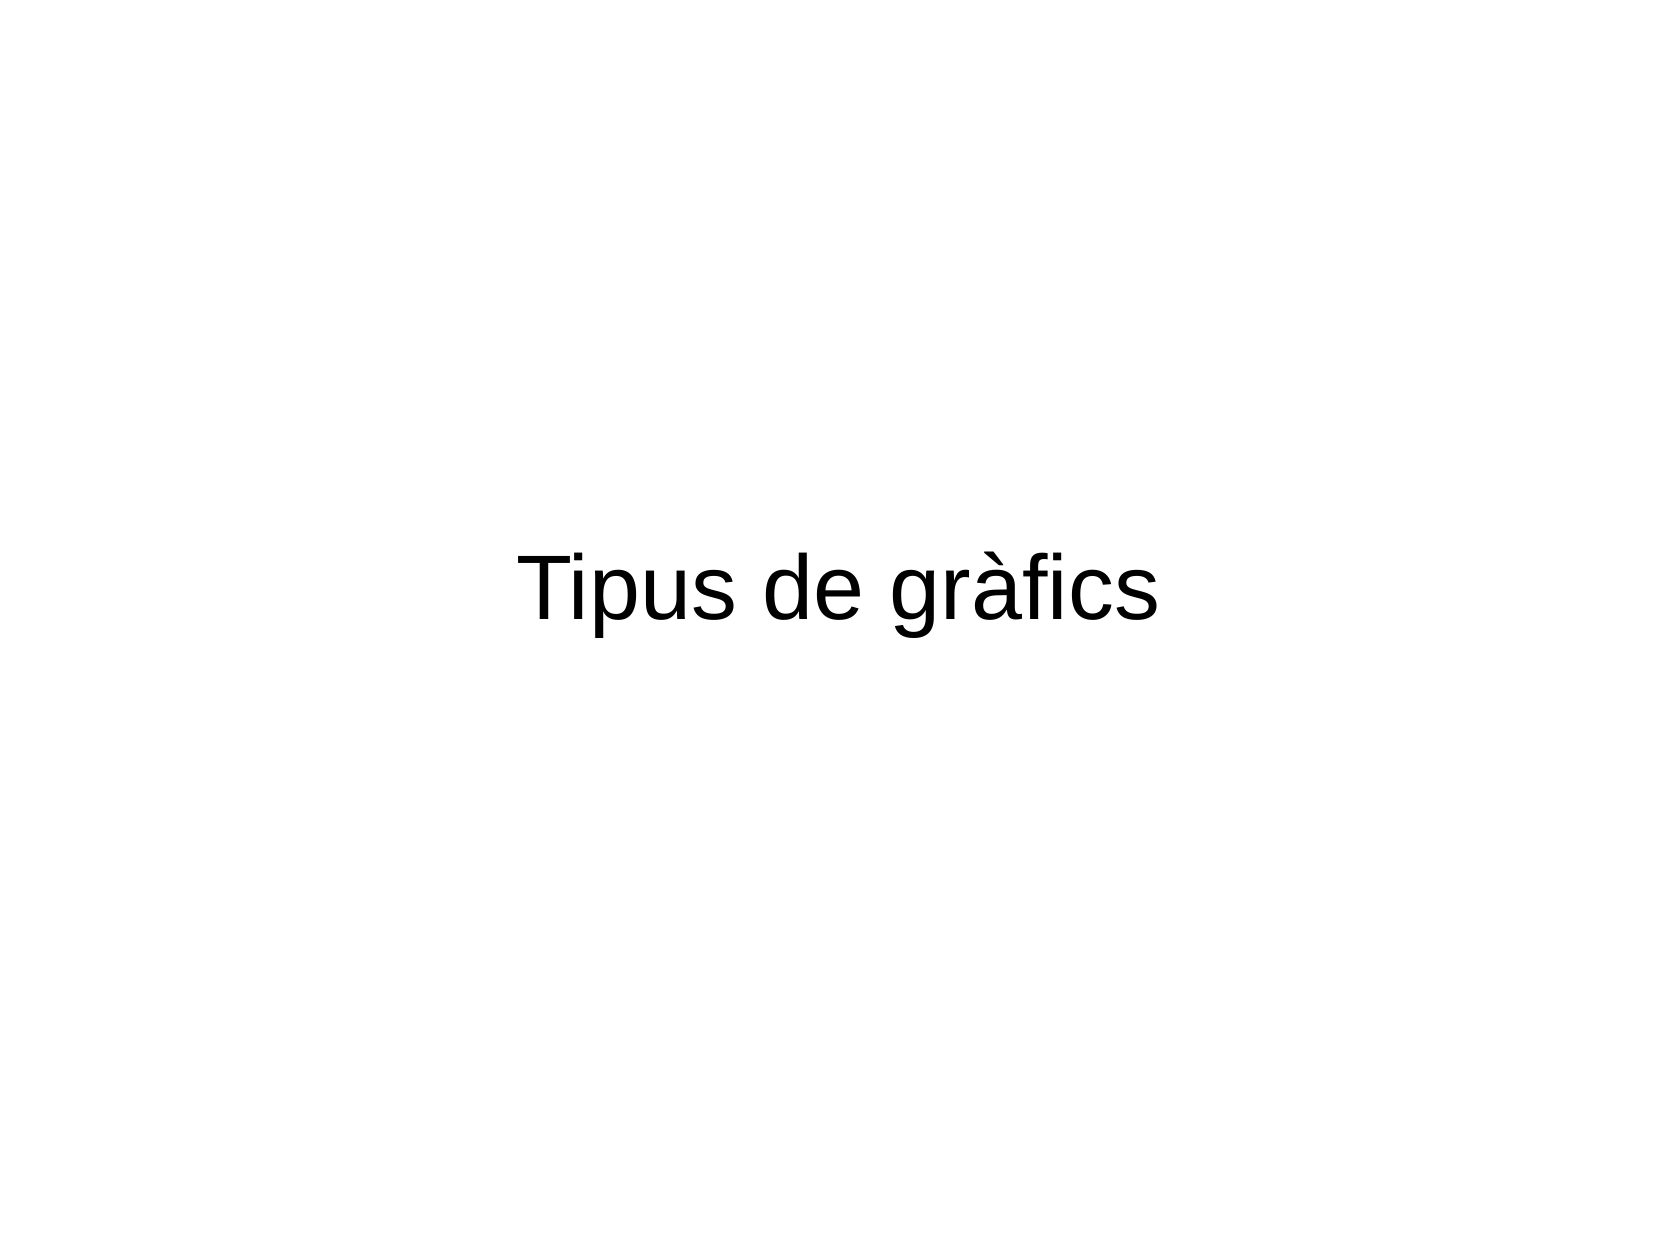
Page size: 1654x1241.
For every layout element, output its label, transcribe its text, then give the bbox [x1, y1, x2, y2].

title Tipus de gràfics [94, 484, 1583, 692]
